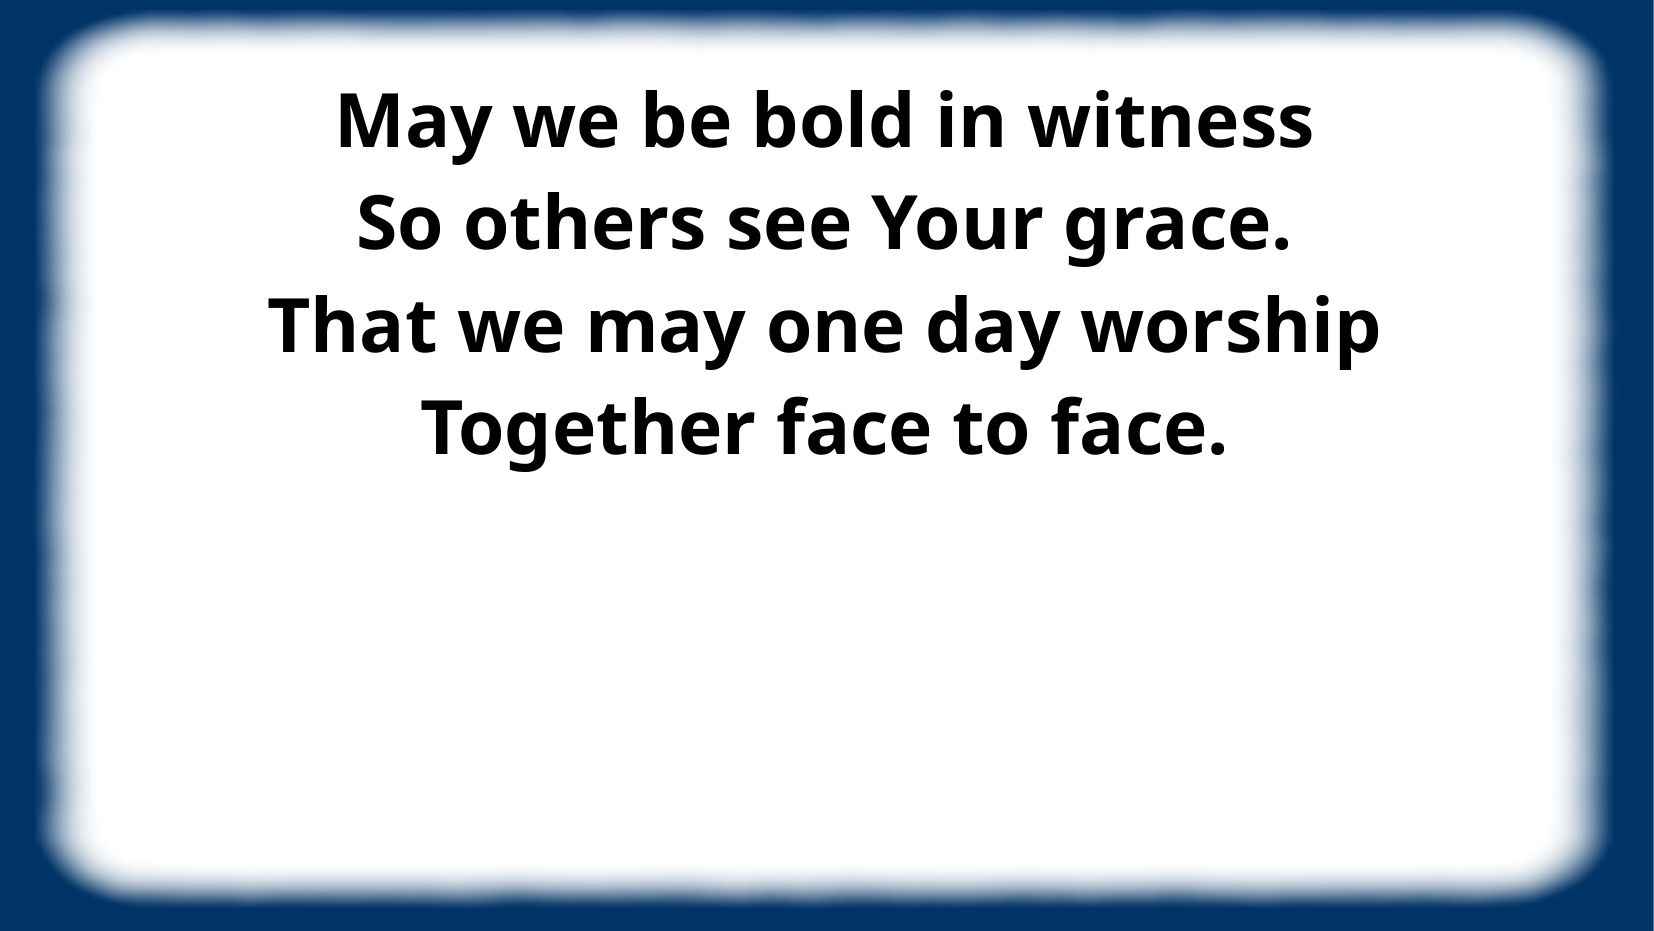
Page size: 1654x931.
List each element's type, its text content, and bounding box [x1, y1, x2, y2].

picture [0, 0, 1654, 931]
text_box May we be bold in witness So others see Your grace. That we may one day worship Together face to face. [105, 60, 1546, 473]
